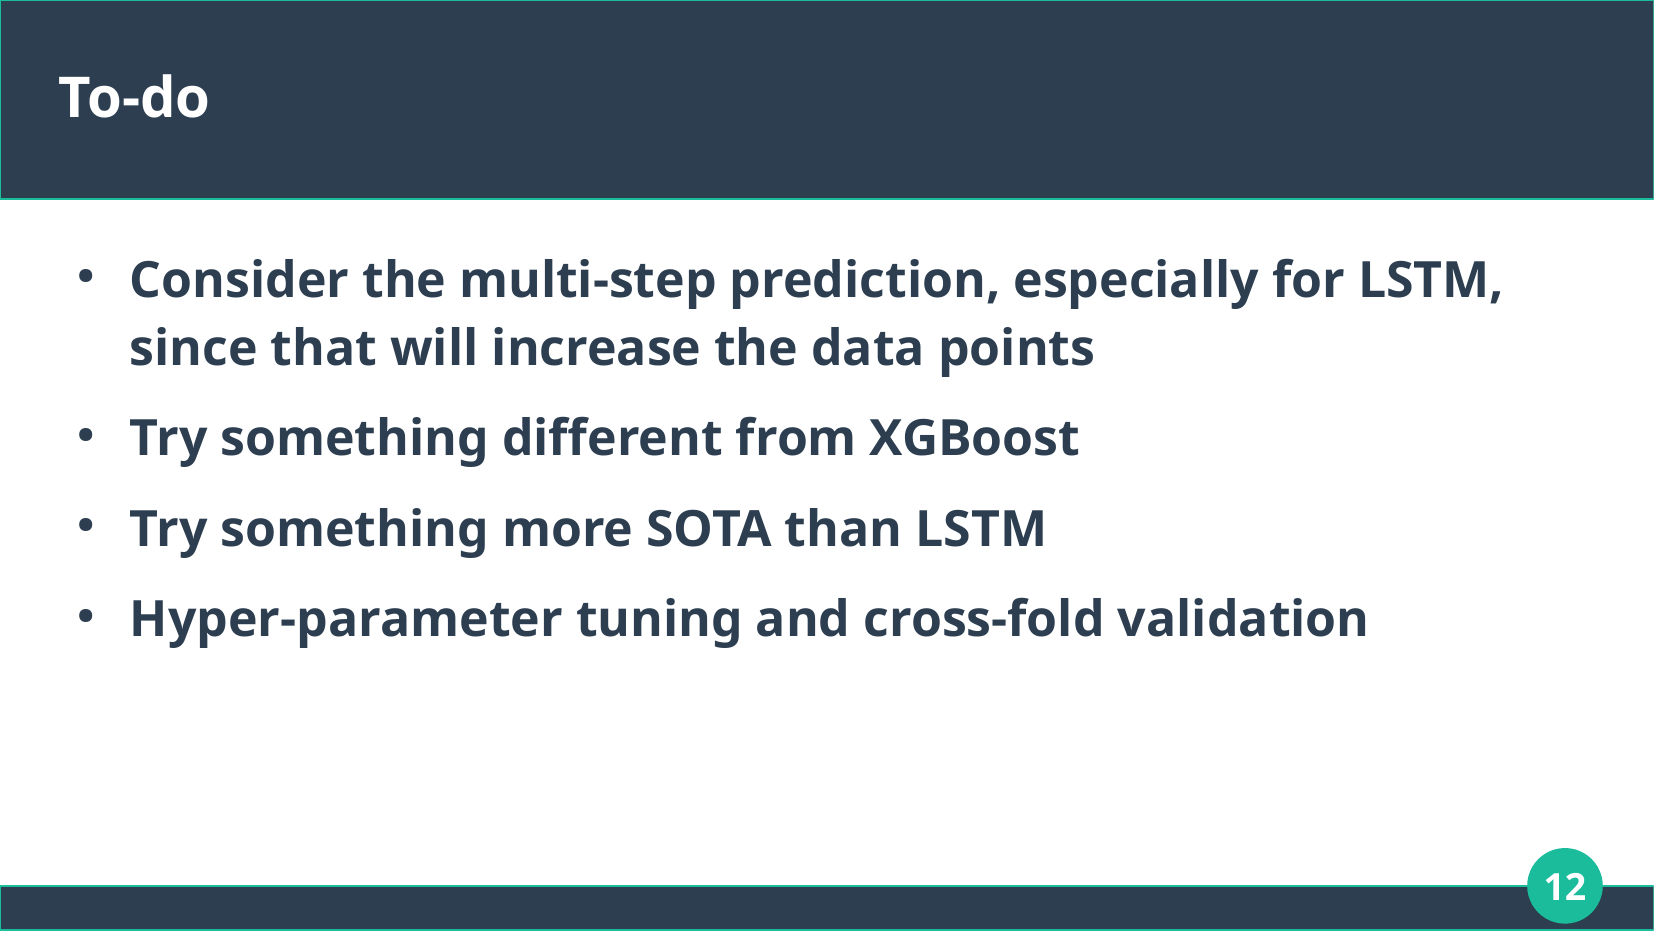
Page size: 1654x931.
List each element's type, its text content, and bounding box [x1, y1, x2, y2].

title To-do [59, 37, 1595, 155]
list Consider the multi-step prediction, especially for LSTM, since that will increase the data points Try something different from XGBoost Try something more SOTA than LSTM Hyper-parameter tuning and cross-fold validation [59, 243, 1595, 864]
